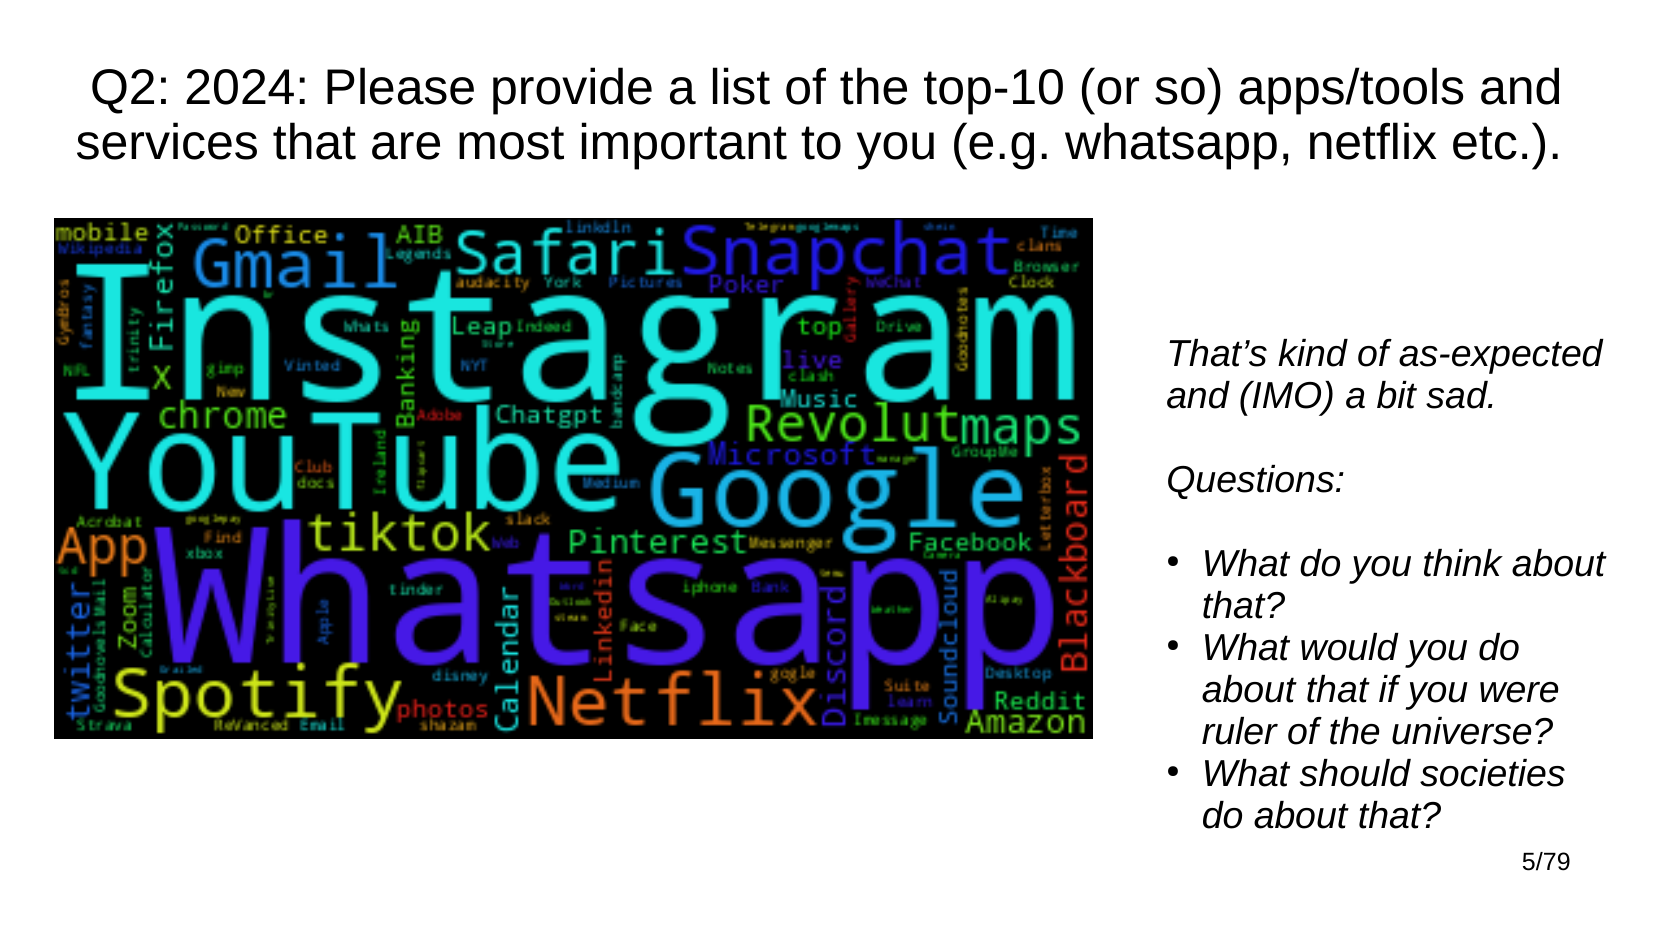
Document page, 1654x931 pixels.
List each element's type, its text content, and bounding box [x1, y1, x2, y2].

text_box That’s kind of as-expected and (IMO) a bit sad. Questions: What do you think about that? What would you do about that if you were ruler of the universe? What should societies do about that? [1151, 324, 1625, 886]
picture [54, 218, 1093, 739]
title Q2: 2024: Please provide a list of the top-10 (or so) apps/tools and services that are most important to you (e.g. whatsapp, netflix etc.). [29, 31, 1625, 199]
